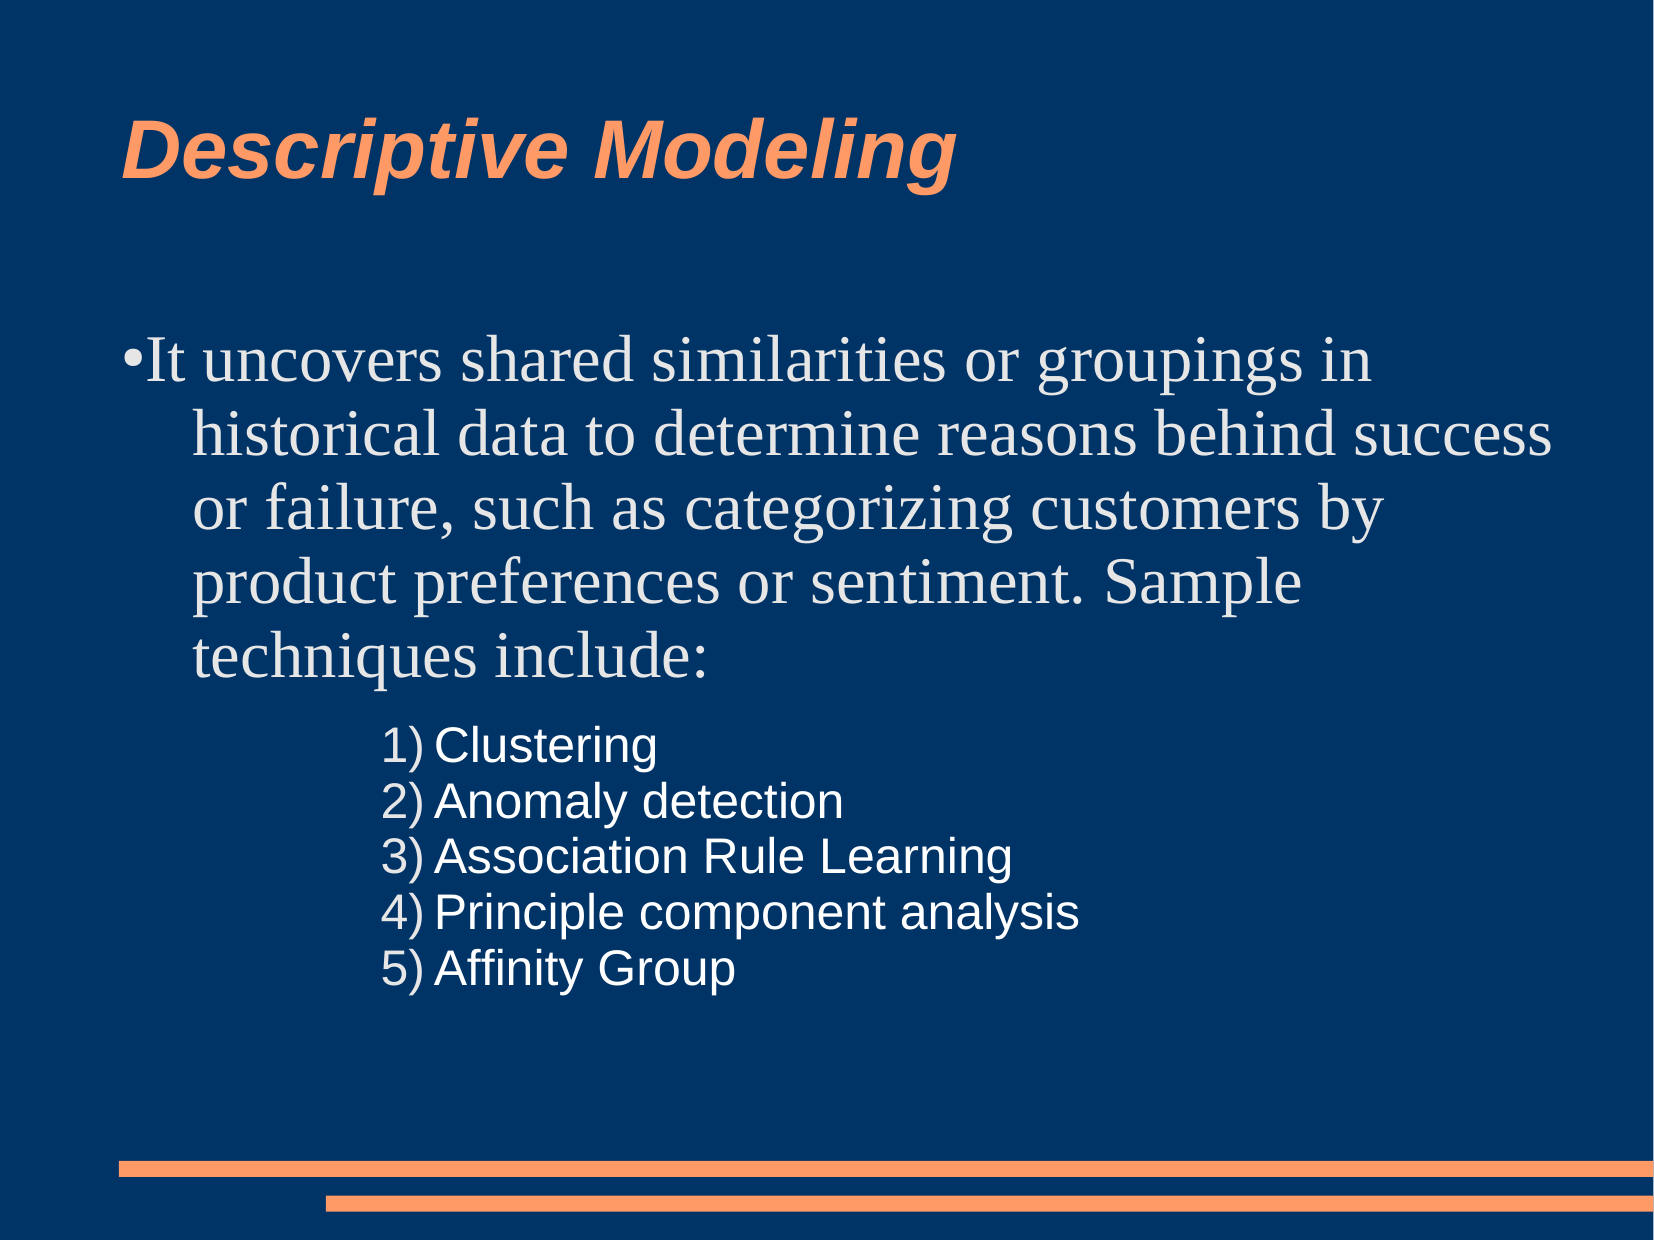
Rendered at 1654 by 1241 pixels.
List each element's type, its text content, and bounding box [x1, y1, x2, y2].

title Descriptive Modeling [121, 46, 1534, 254]
list It uncovers shared similarities or groupings in historical data to determine reasons behind success or failure, such as categorizing customers by product preferences or sentiment. Sample techniques include: [121, 322, 1561, 1042]
text_box Clustering Anomaly detection Association Rule Learning Principle component analysis Affinity Group [362, 717, 1276, 1088]
